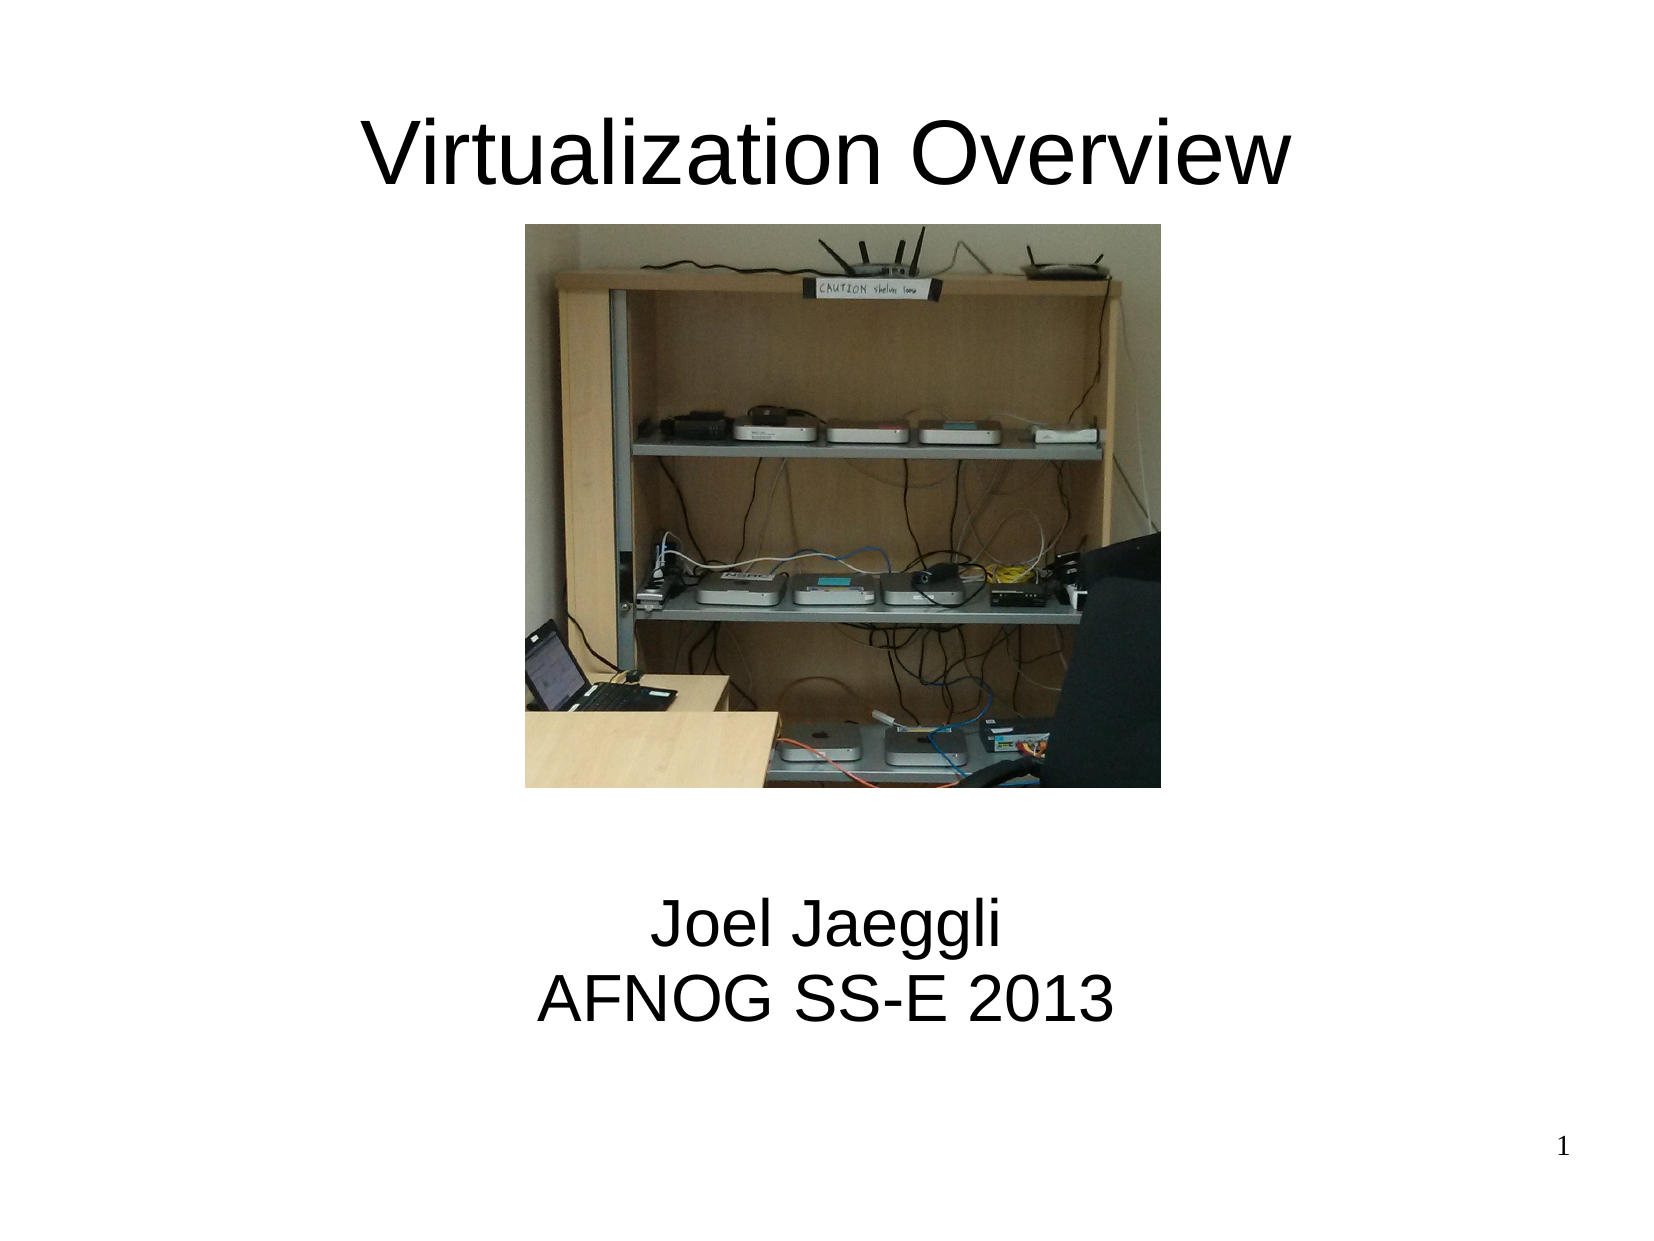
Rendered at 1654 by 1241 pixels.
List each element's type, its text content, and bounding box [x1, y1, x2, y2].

picture [525, 224, 1161, 788]
title Virtualization Overview [82, 49, 1571, 257]
subtitle Joel Jaeggli AFNOG SS-E 2013 [82, 290, 1571, 1109]
